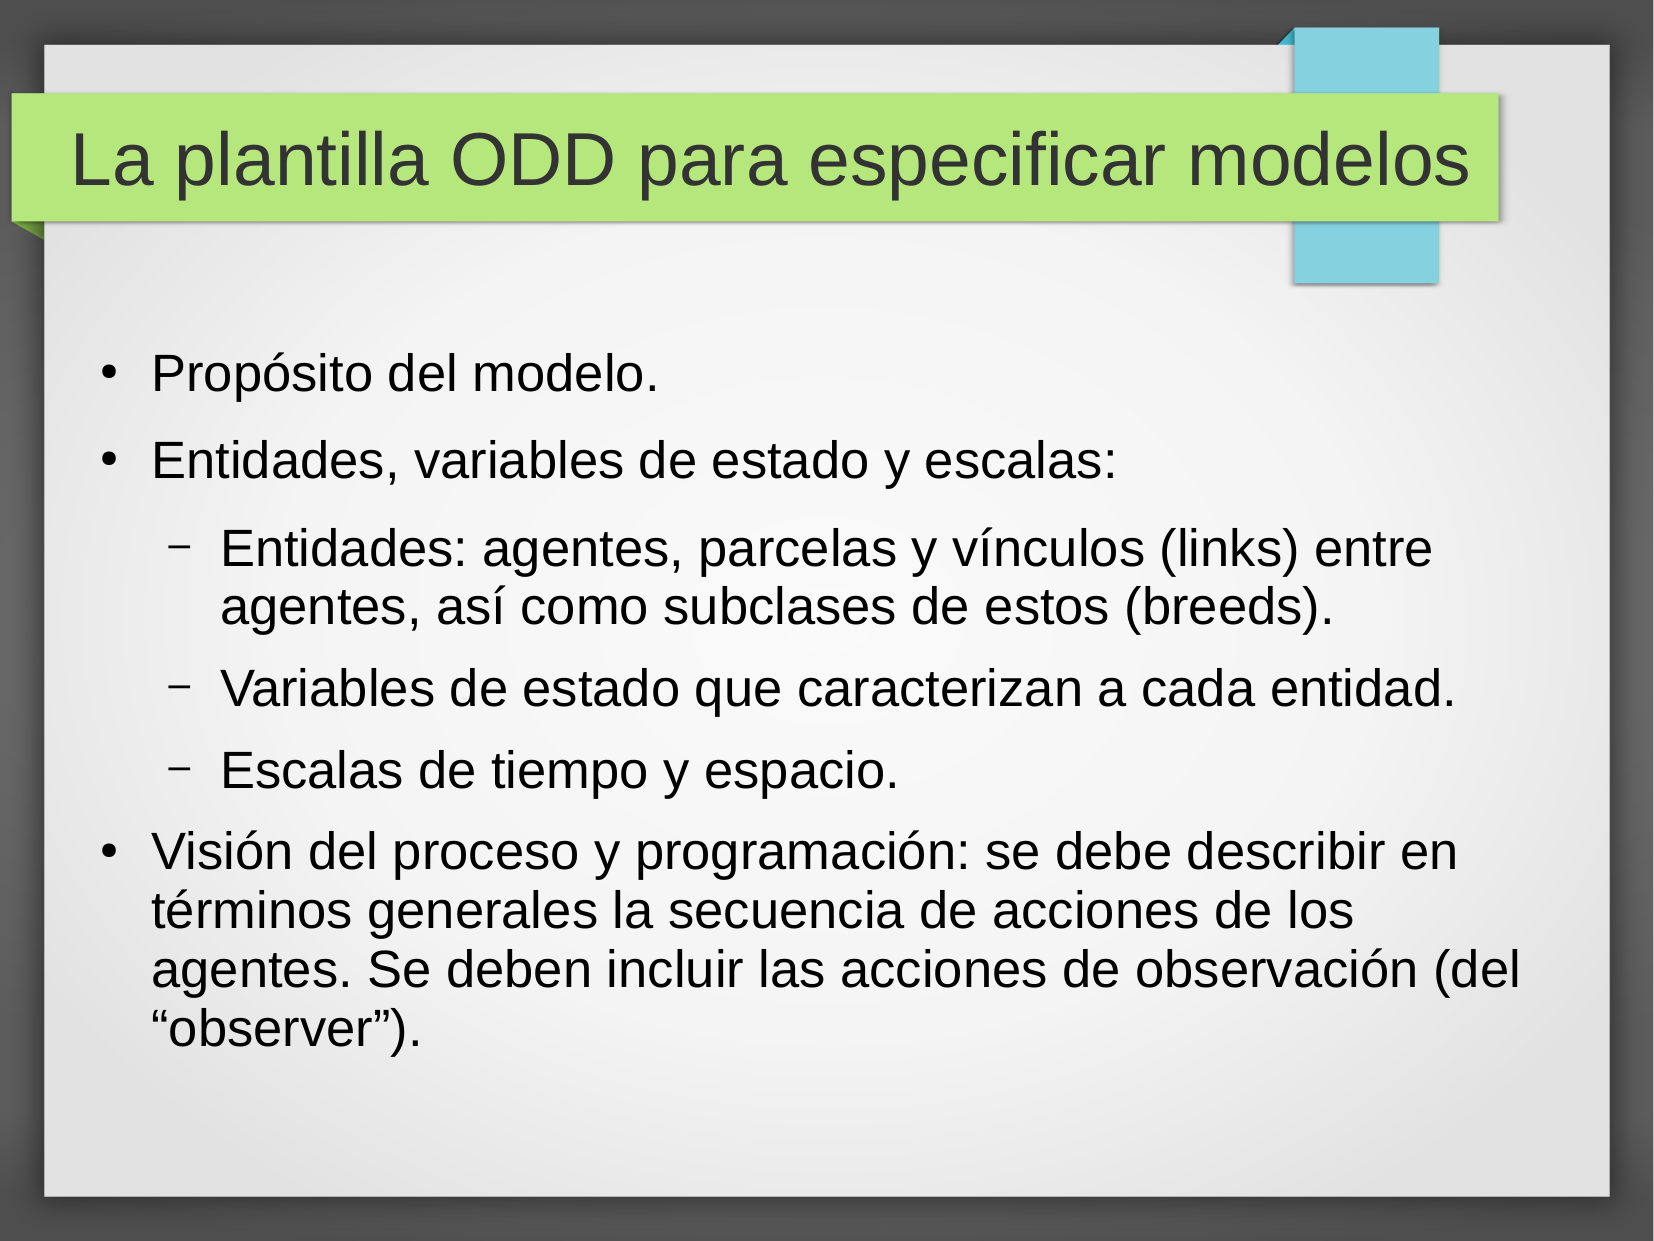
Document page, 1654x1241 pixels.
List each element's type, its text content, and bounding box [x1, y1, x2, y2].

picture [0, 0, 1654, 1241]
list Propósito del modelo. Entidades, variables de estado y escalas: Entidades: agentes, parcelas y vínculos (links) entre agentes, así como subclases de estos (breeds). Variables de estado que caracterizan a cada entidad. Escalas de tiempo y espacio. Visión del proceso y programación: se debe describir en términos generales la secuencia de acciones de los agentes. Se deben incluir las acciones de observación (del “observer”). [82, 343, 1538, 1063]
title La plantilla ODD para especificar modelos [70, 106, 1477, 213]
